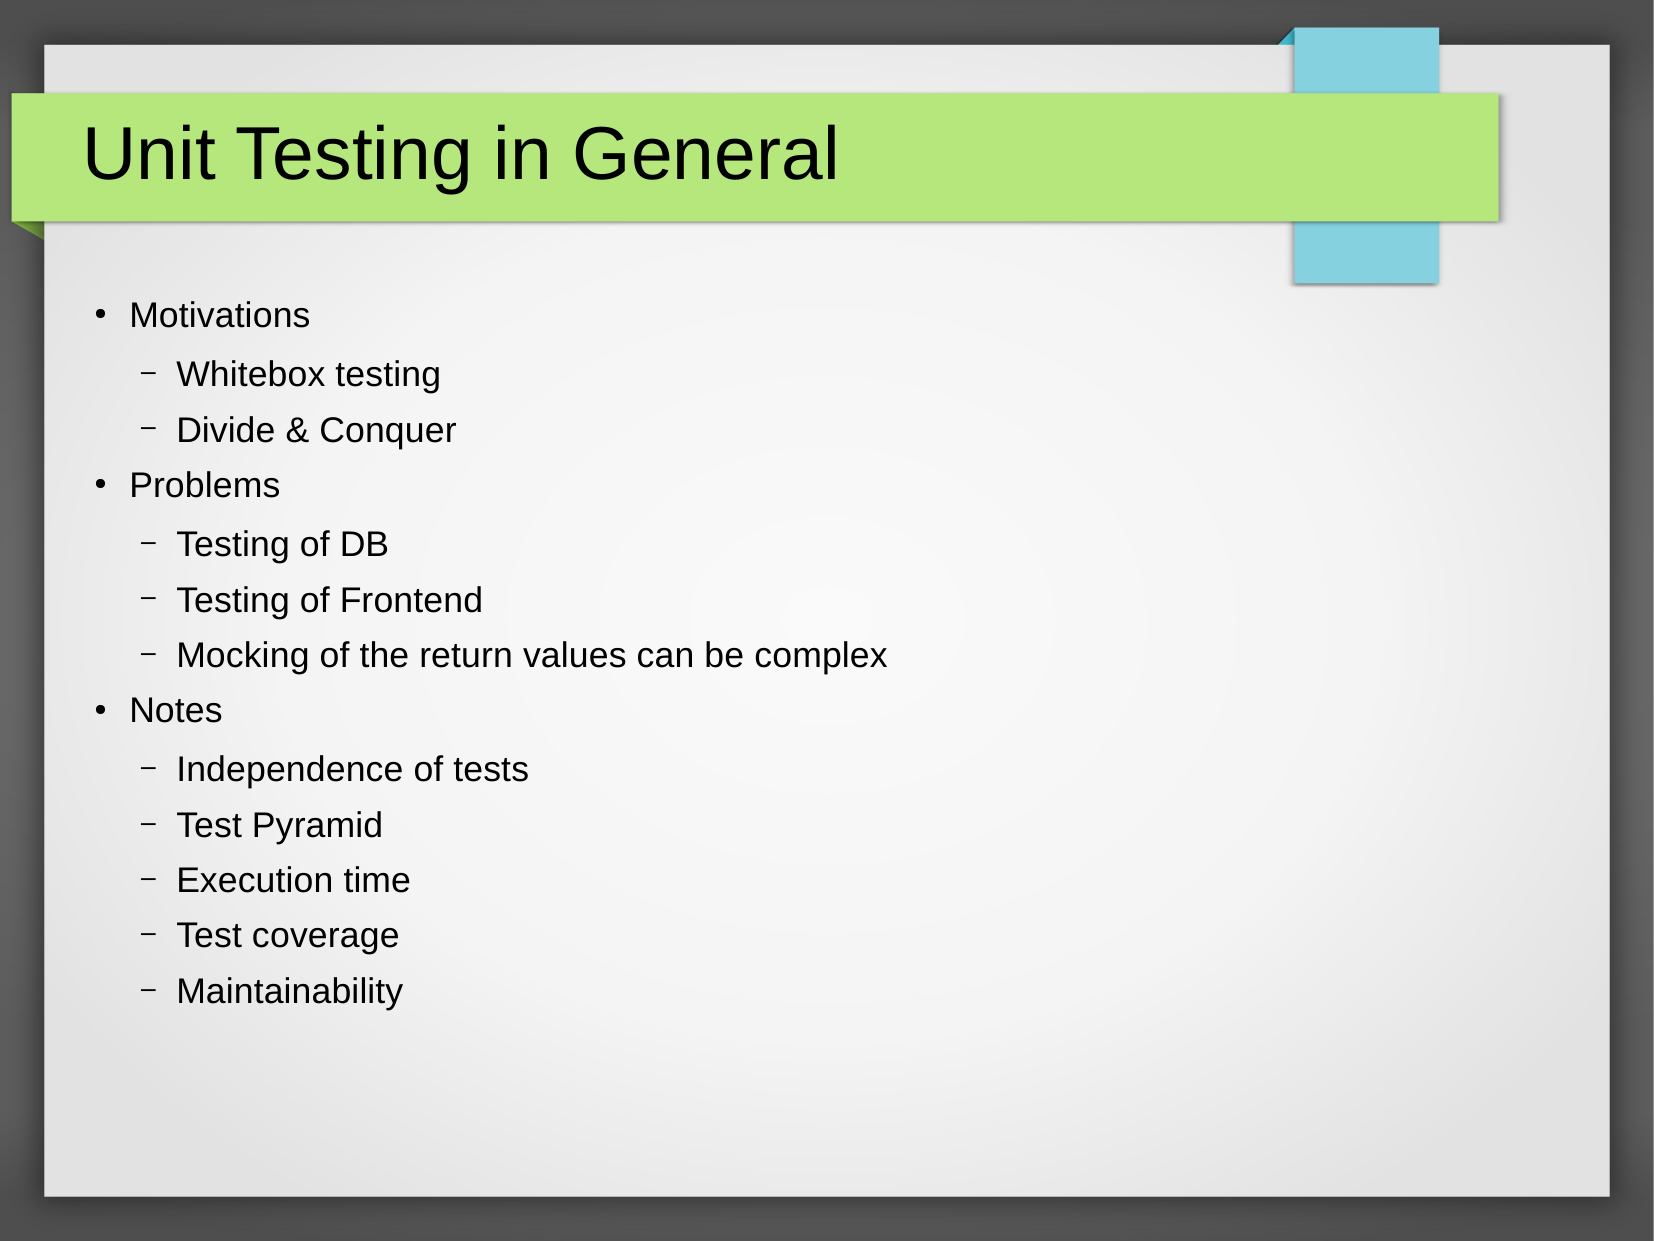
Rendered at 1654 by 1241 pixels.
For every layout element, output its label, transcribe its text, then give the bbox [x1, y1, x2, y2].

picture [0, 0, 1654, 1241]
list Motivations Whitebox testing Divide & Conquer Problems Testing of DB Testing of Frontend Mocking of the return values can be complex Notes Independence of tests Test Pyramid Execution time Test coverage Maintainability [82, 295, 1571, 1015]
title Unit Testing in General [82, 94, 1264, 213]
